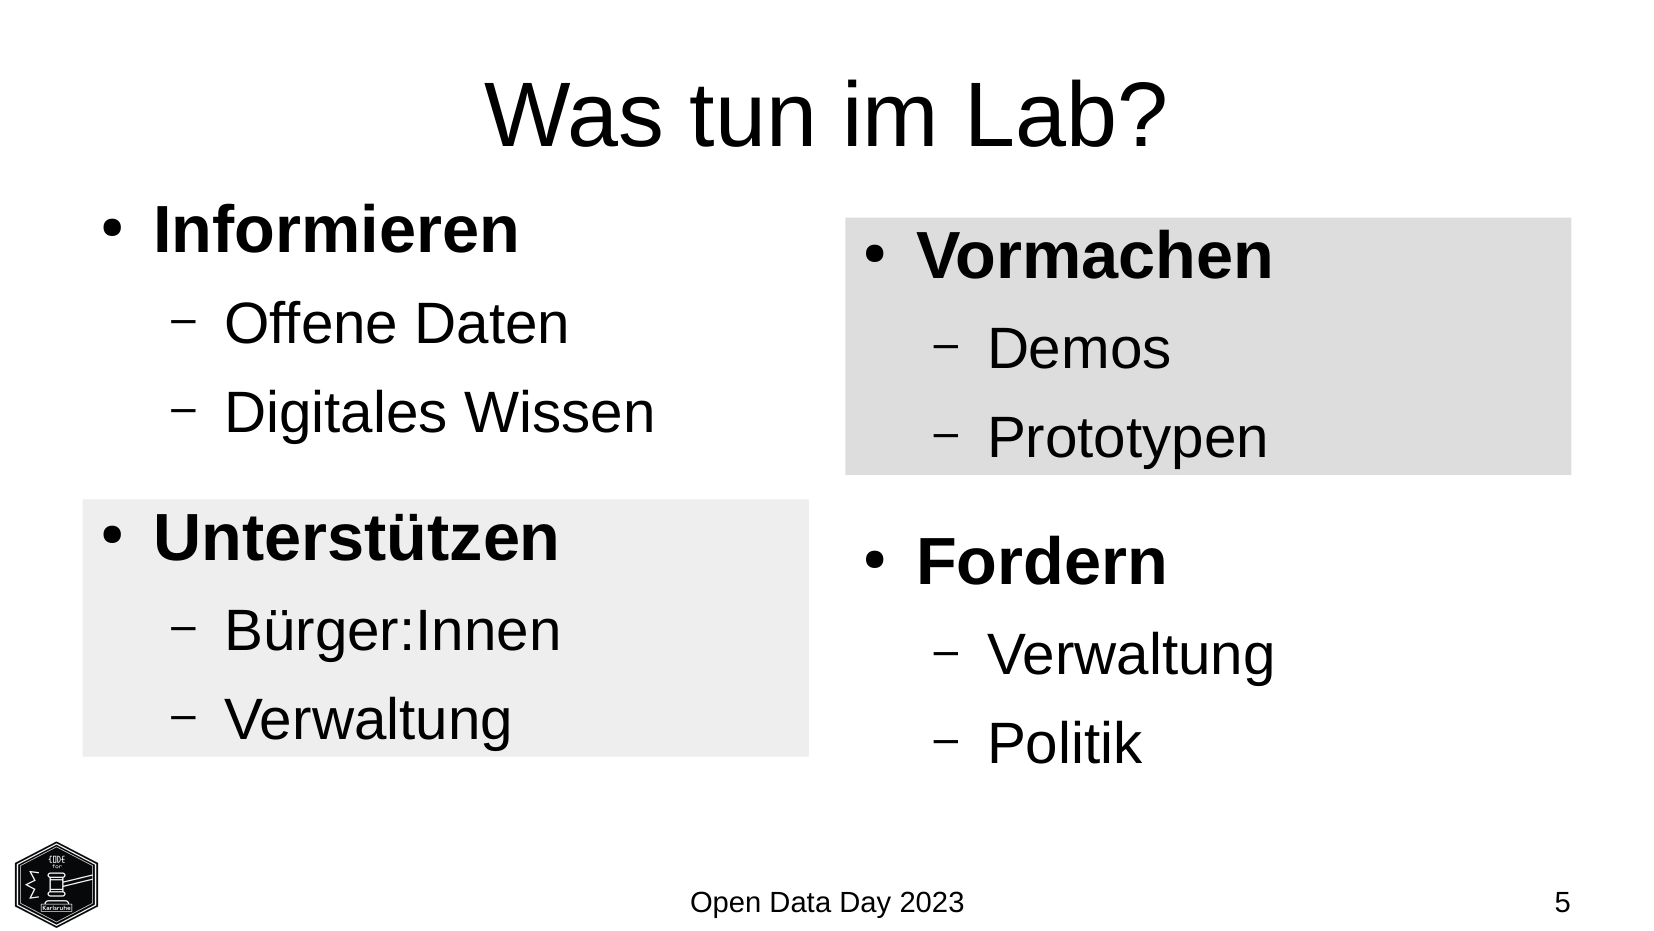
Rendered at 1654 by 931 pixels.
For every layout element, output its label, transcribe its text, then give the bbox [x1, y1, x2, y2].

list Vormachen Demos Prototypen [845, 217, 1572, 475]
list Unterstützen Bürger:Innen Verwaltung [82, 499, 809, 757]
picture [6, 839, 107, 930]
list Informieren Offene Daten Digitales Wissen [82, 192, 809, 495]
title Was tun im Lab? [82, 37, 1571, 193]
list Fordern Verwaltung Politik [845, 523, 1572, 827]
